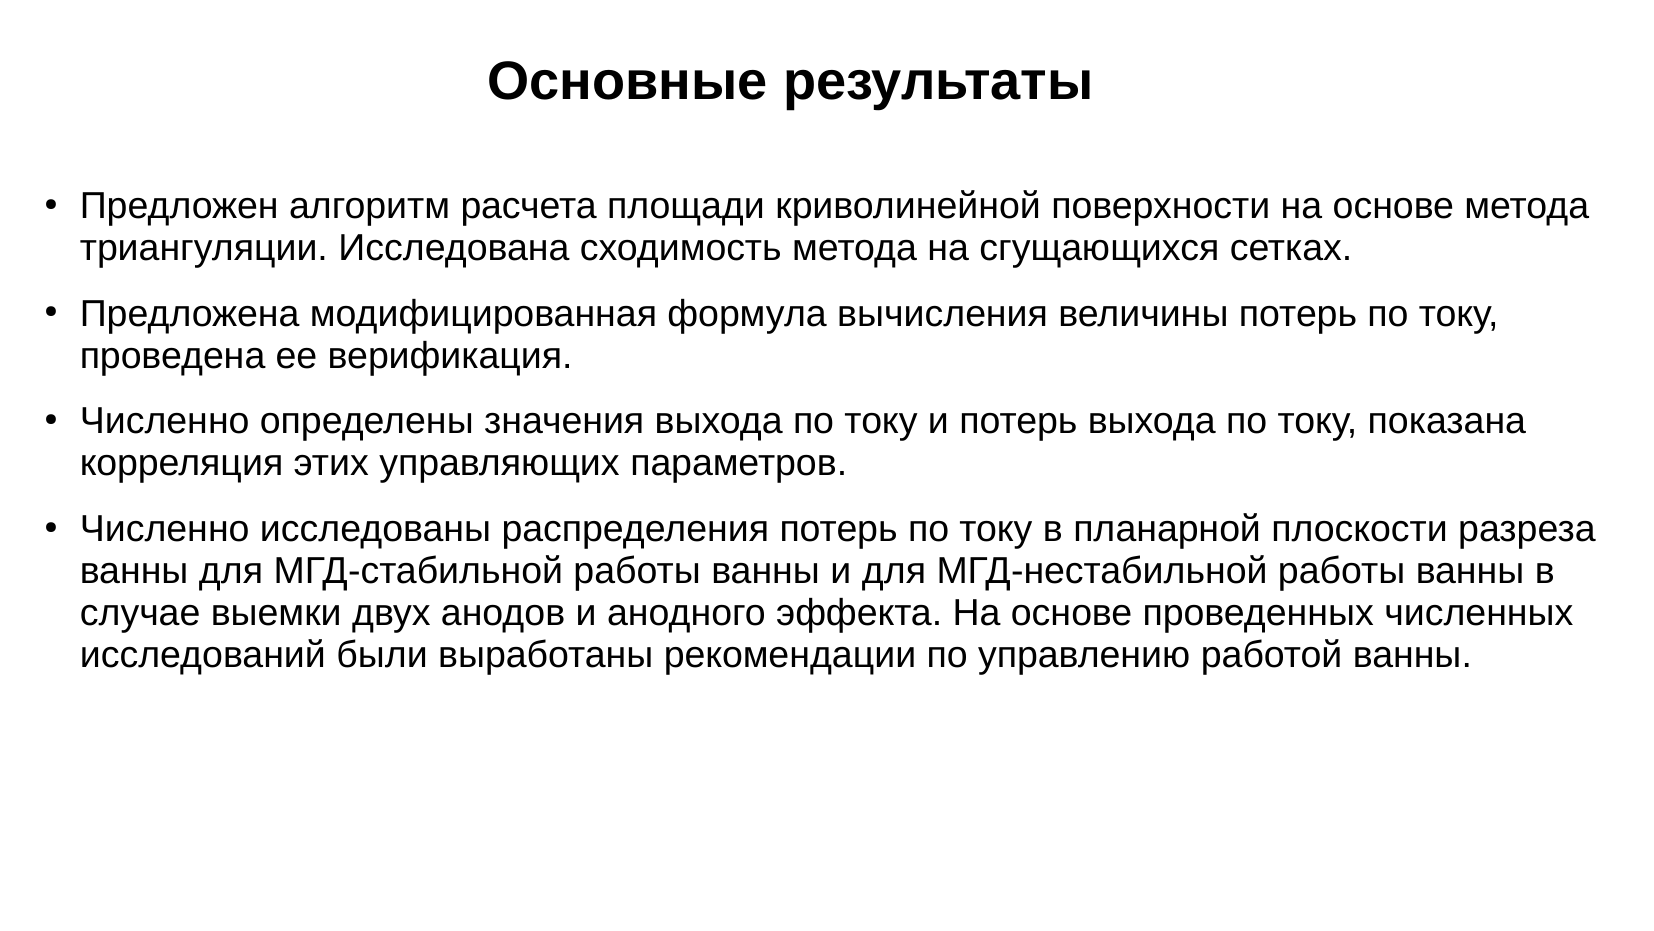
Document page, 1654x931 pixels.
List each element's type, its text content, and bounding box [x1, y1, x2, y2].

text_box Предложен алгоритм расчета площади криволинейной поверхности на основе метода триангуляции. Исследована сходимость метода на сгущающихся сетках. Предложена модифицированная формула вычисления величины потерь по току, проведена ее верификация. Численно определены значения выхода по току и потерь выхода по току, показана корреляция этих управляющих параметров. Численно исследованы распределения потерь по току в планарной плоскости разреза ванны для МГД-стабильной работы ванны и для МГД-нестабильной работы ванны в случае выемки двух анодов и анодного эффекта. На основе проведенных численных исследований были выработаны рекомендации по управлению работой ванны. [29, 177, 1625, 886]
text_box Основные результаты [472, 42, 1123, 119]
